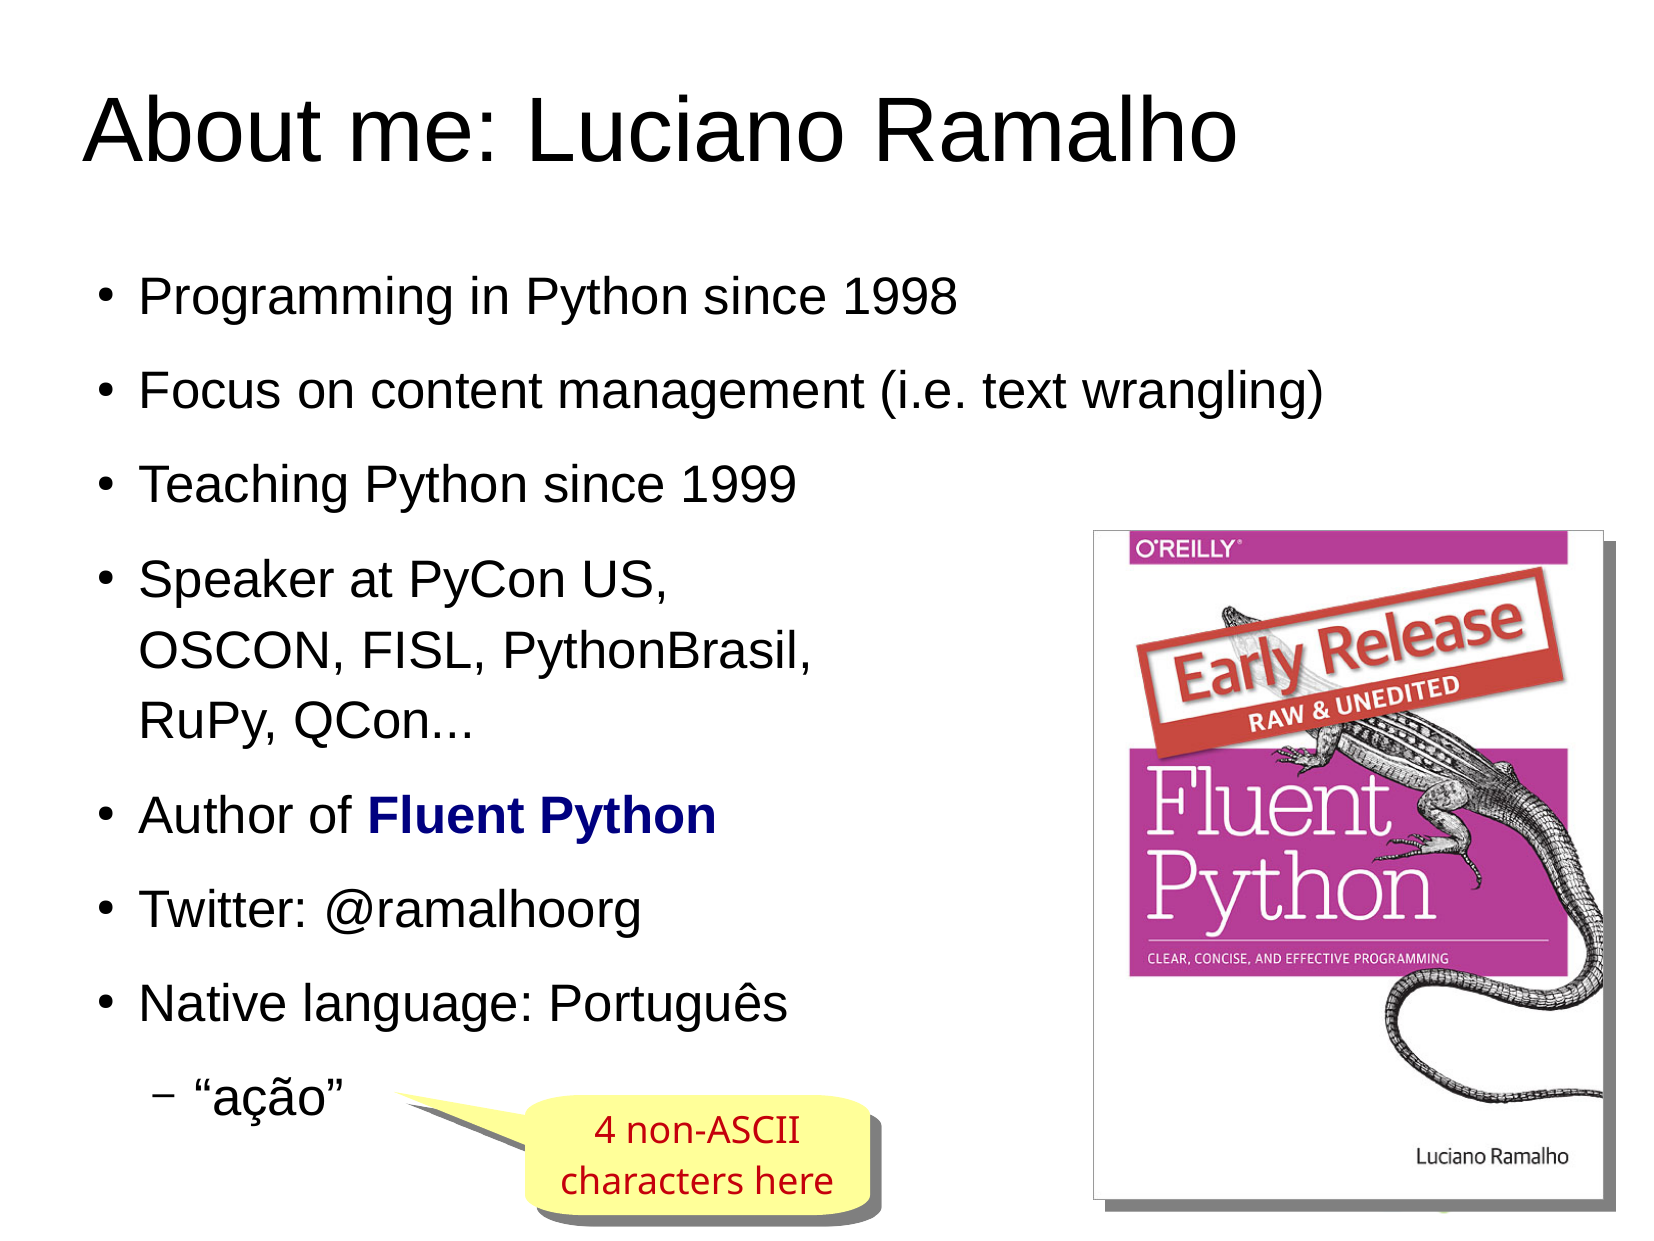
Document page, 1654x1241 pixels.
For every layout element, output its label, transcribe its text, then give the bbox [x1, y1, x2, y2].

title About me: Luciano Ramalho [82, 49, 1571, 211]
text_box 4 non-ASCII characters here [393, 1091, 871, 1216]
picture [1093, 530, 1604, 1200]
list Programming in Python since 1998 Focus on content management (i.e. text wrangling) Teaching Python since 1999 Speaker at PyCon US, OSCON, FISL, PythonBrasil, RuPy, QCon... Author of Fluent Python Twitter: @ramalhoorg Native language: Português “ação” [82, 255, 1546, 1130]
